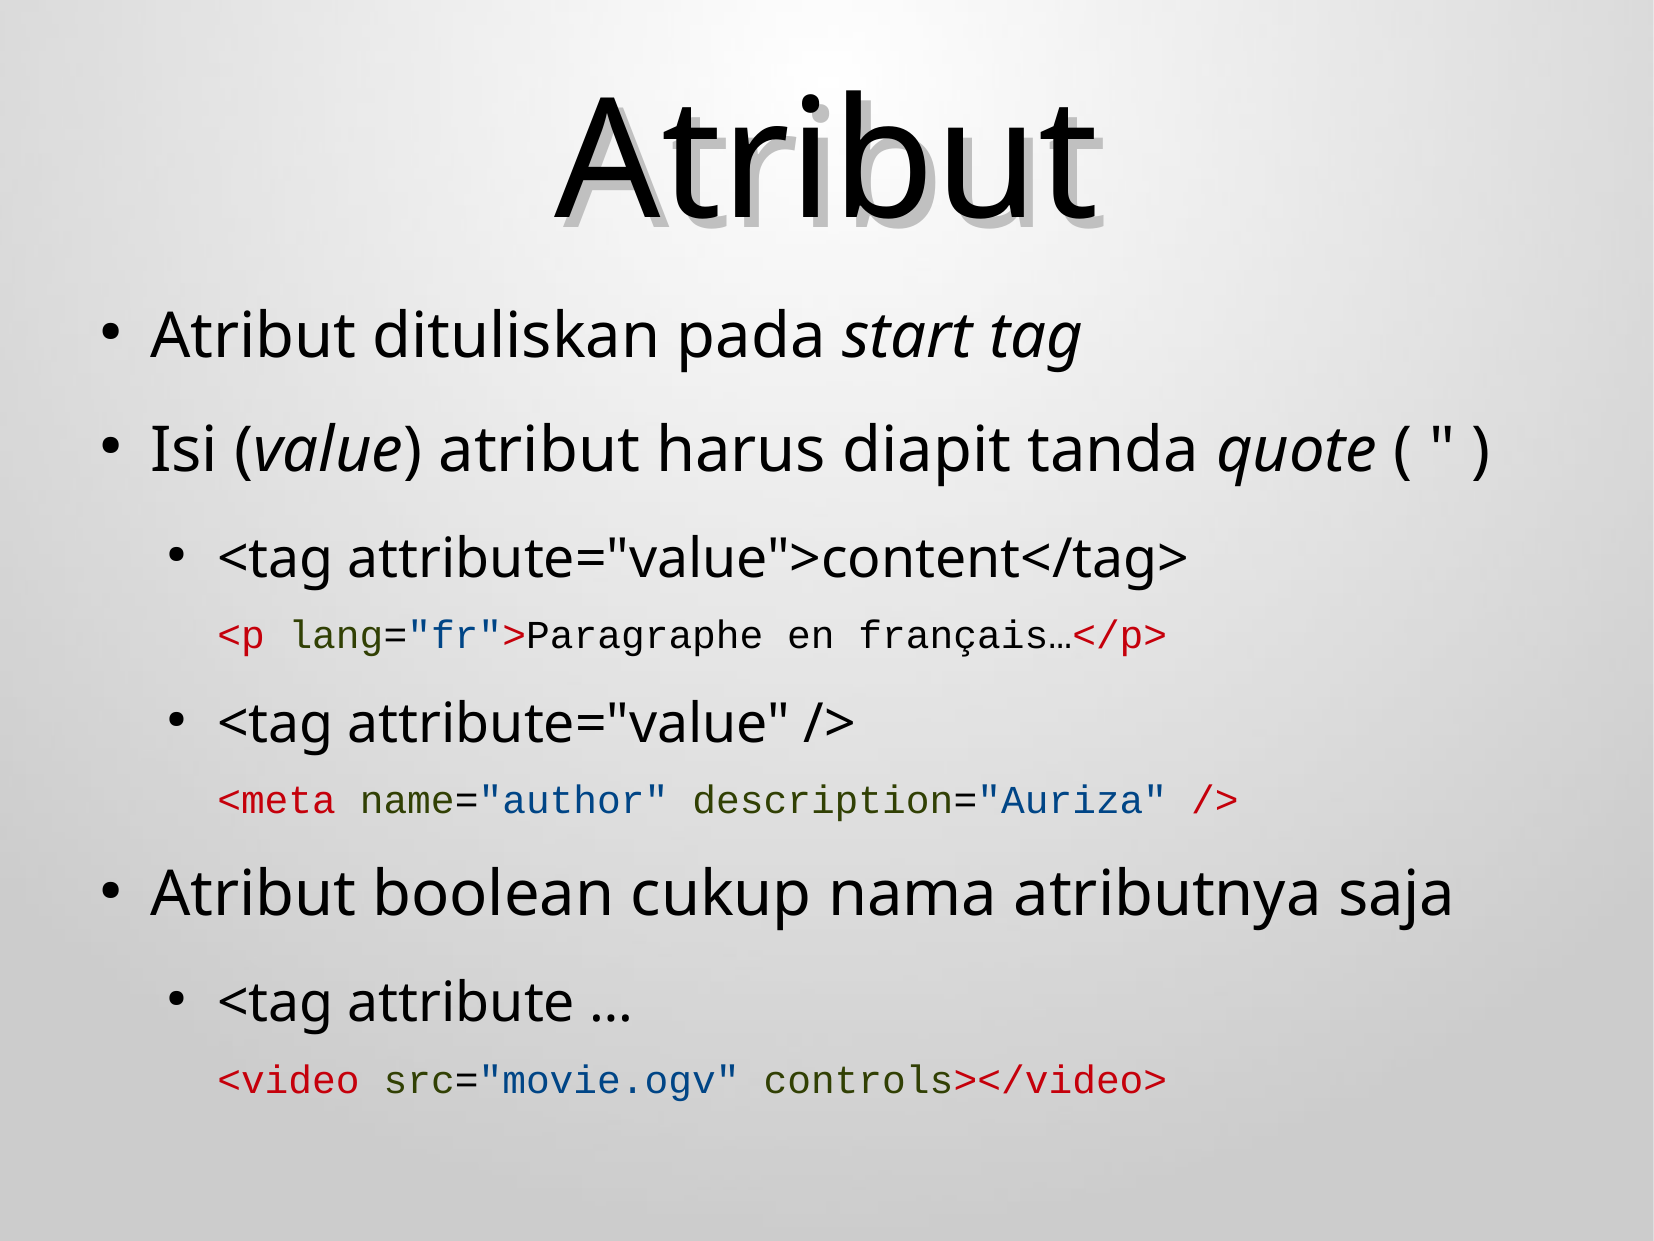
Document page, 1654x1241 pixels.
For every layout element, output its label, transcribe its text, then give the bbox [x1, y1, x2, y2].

list Atribut dituliskan pada start tag Isi (value) atribut harus diapit tanda quote ( " ) <tag attribute="value">content</tag> <p lang="fr">Paragraphe en français…</p> <tag attribute="value" /> <meta name="author" description="Auriza" /> Atribut boolean cukup nama atributnya saja <tag attribute … <video src="movie.ogv" controls></video> [82, 290, 1571, 1109]
picture [0, 0, 1654, 1241]
title Atribut [82, 52, 1571, 254]
